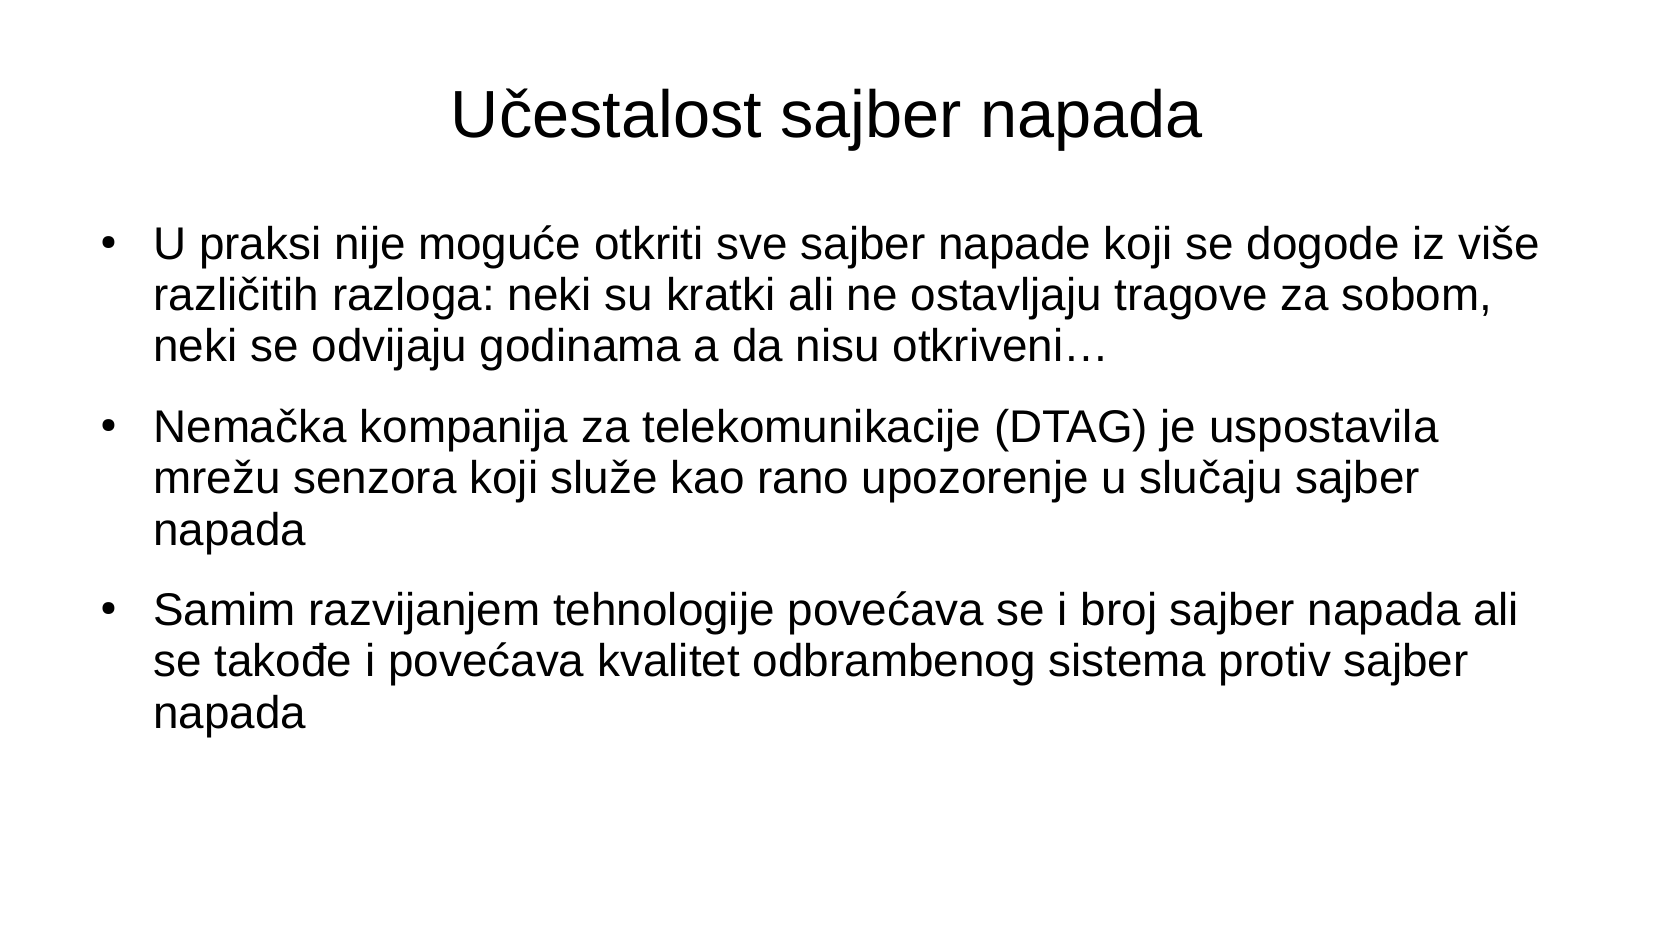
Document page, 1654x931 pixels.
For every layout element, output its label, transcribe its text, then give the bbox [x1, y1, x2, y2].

list U praksi nije moguće otkriti sve sajber napade koji se dogode iz više različitih razloga: neki su kratki ali ne ostavljaju tragove za sobom, neki se odvijaju godinama a da nisu otkriveni… Nemačka kompanija za telekomunikacije (DTAG) je uspostavila mrežu senzora koji služe kao rano upozorenje u slučaju sajber napada Samim razvijanjem tehnologije povećava se i broj sajber napada ali se takođe i povećava kvalitet odbrambenog sistema protiv sajber napada [82, 217, 1571, 758]
title Učestalost sajber napada [82, 37, 1571, 193]
